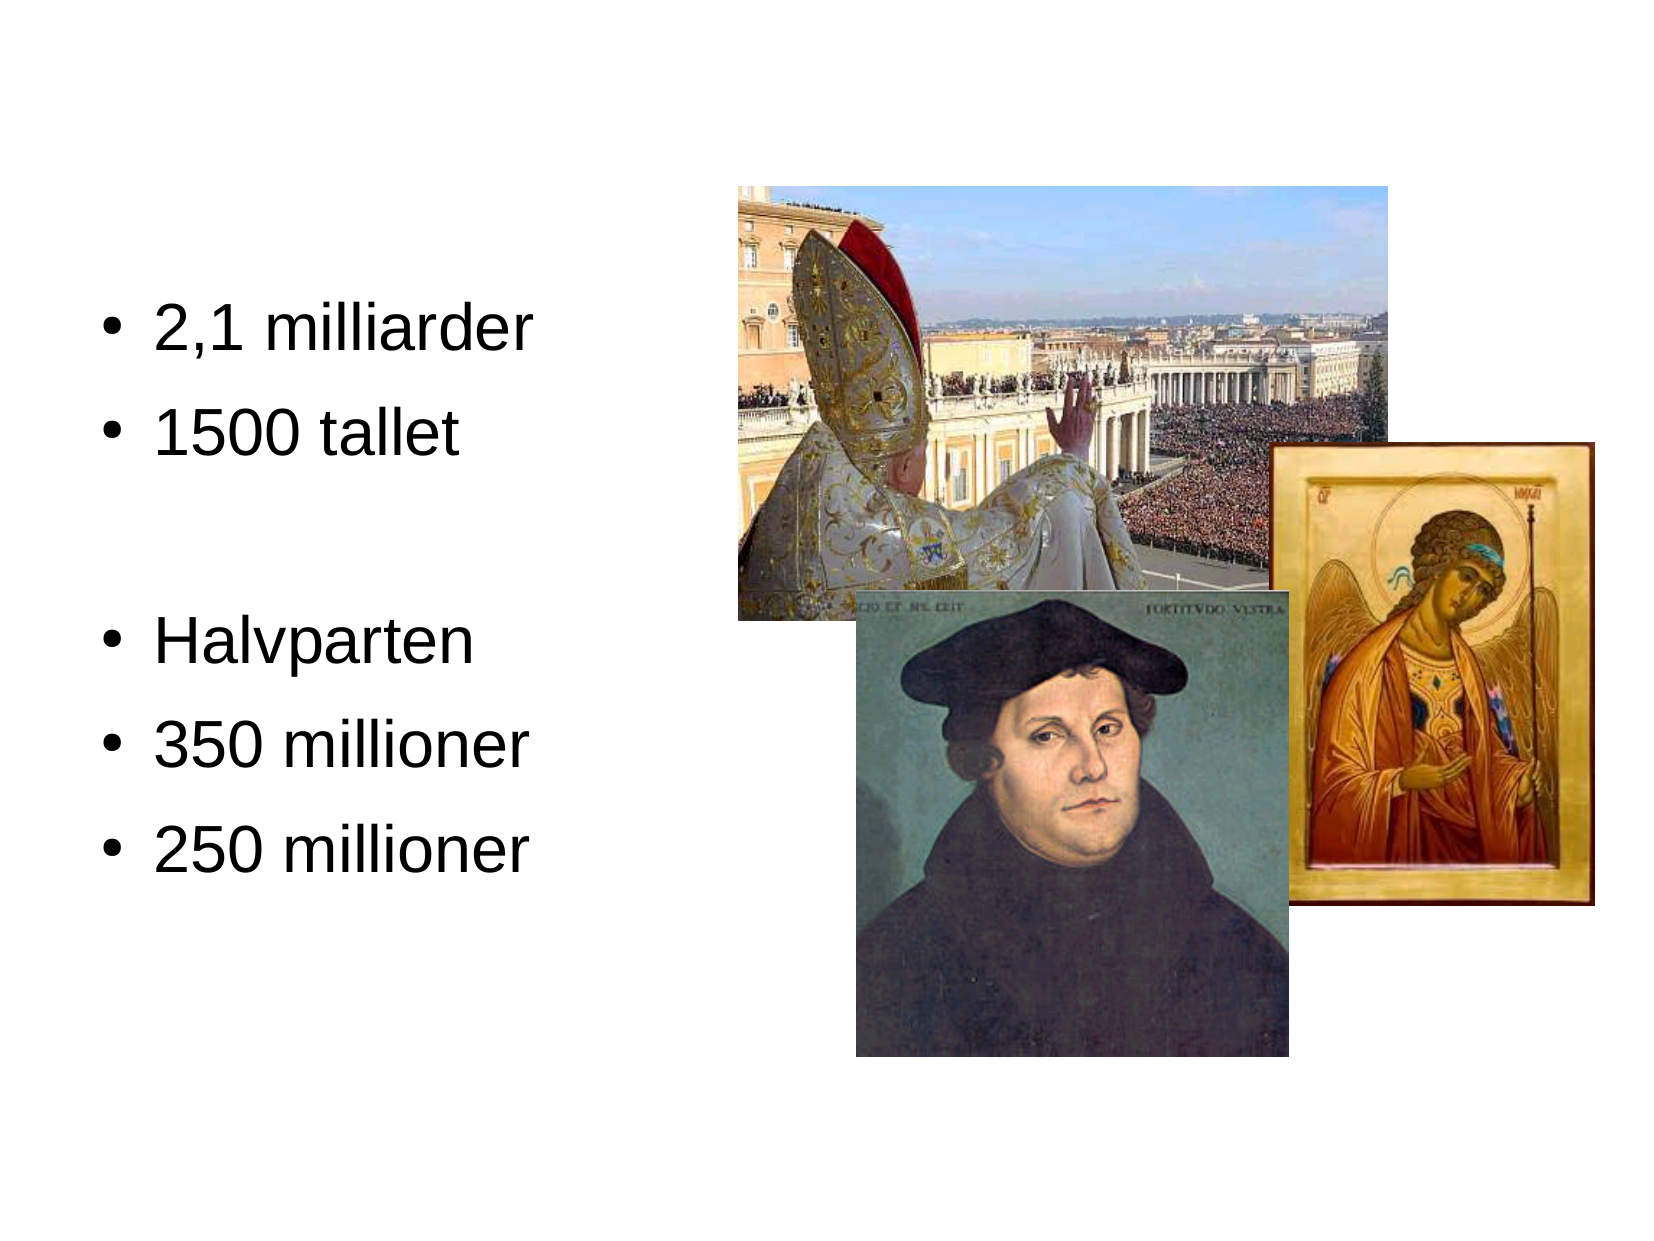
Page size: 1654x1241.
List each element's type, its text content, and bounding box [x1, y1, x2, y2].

list 2,1 milliarder 1500 tallet Halvparten 350 millioner 250 millioner [82, 290, 809, 1109]
picture [738, 186, 1595, 1057]
